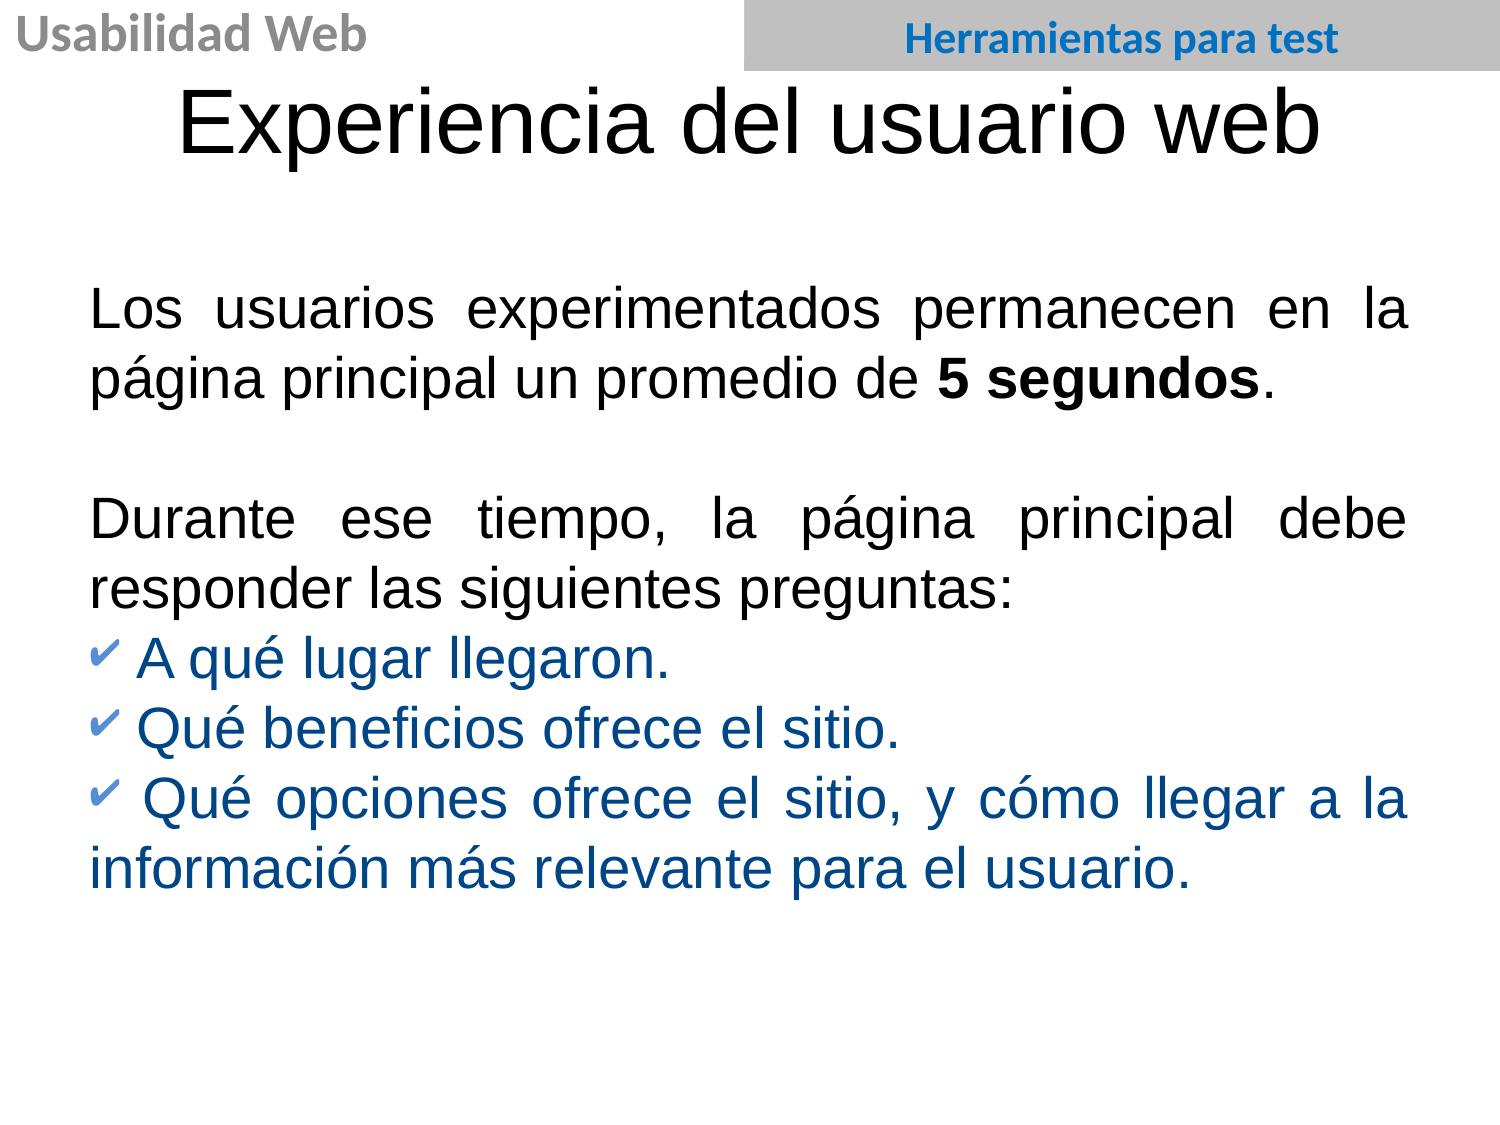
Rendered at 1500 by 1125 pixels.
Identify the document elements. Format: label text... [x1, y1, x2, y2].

text_box Experiencia del usuario web [75, 60, 1425, 233]
title Herramientas para test [744, 0, 1500, 71]
text_box Los usuarios experimentados permanecen en la página principal un promedio de 5 segundos. Durante ese tiempo, la página principal debe responder las siguientes preguntas: A qué lugar llegaron. Qué beneficios ofrece el sitio. Qué opciones ofrece el sitio, y cómo llegar a la información más relevante para el usuario. [75, 262, 1425, 1005]
title Usabilidad Web [0, 0, 745, 60]
